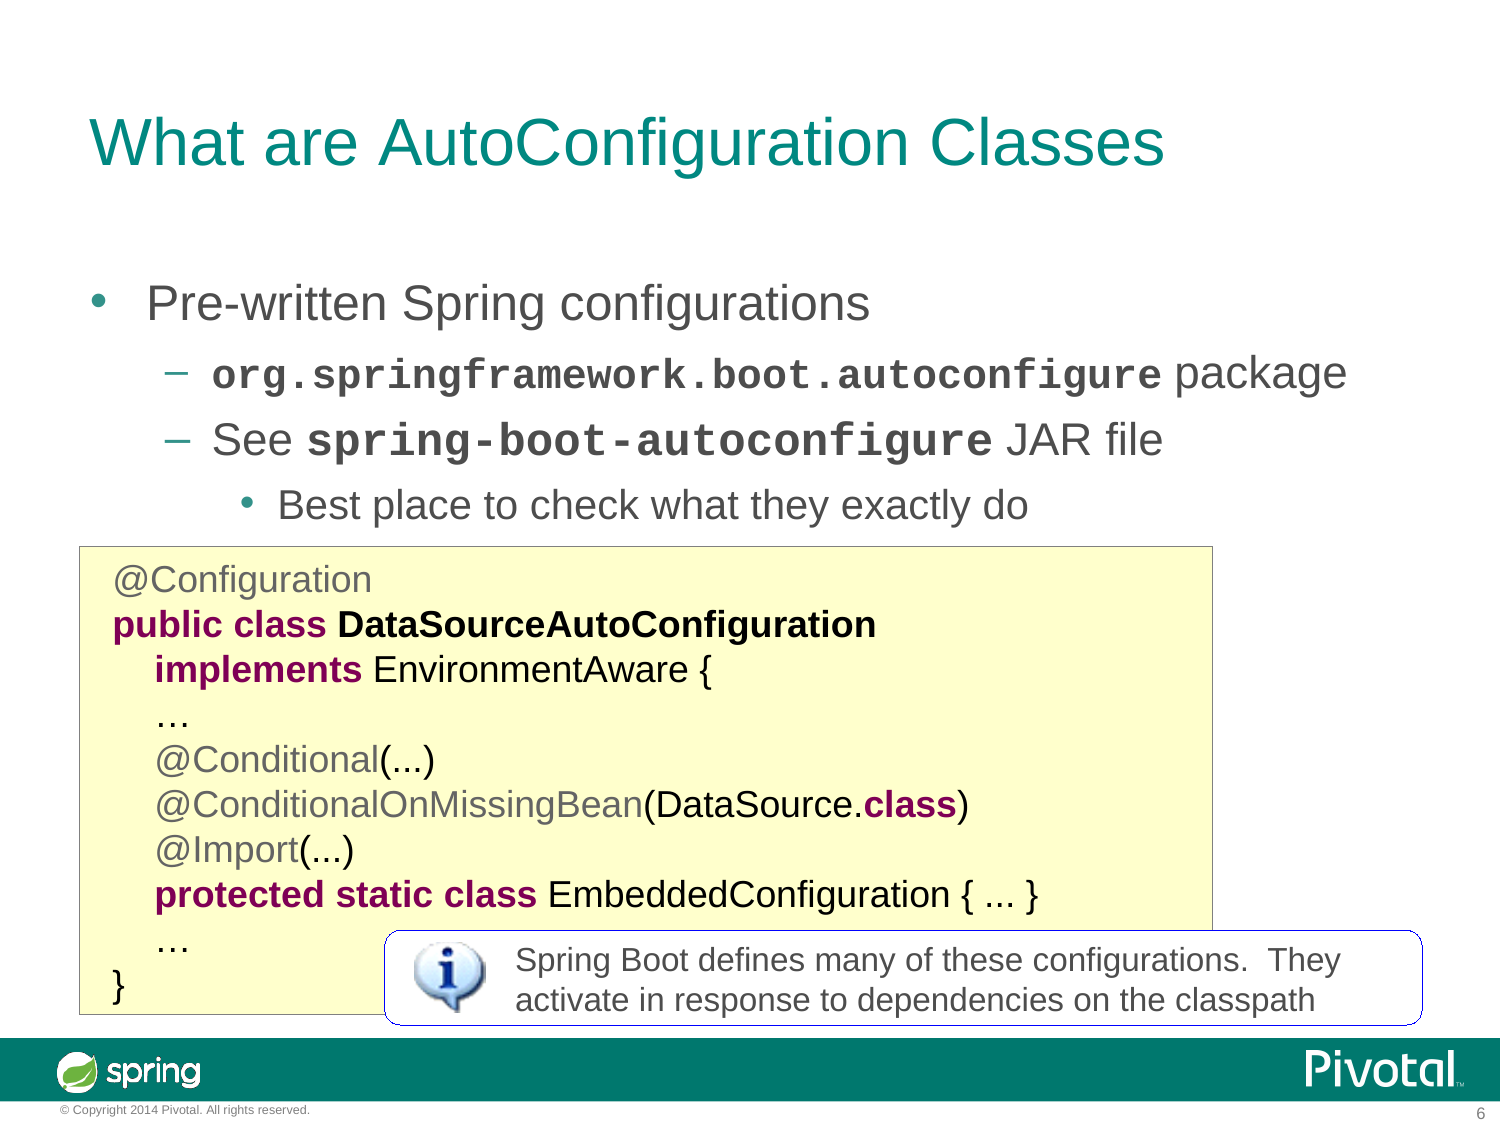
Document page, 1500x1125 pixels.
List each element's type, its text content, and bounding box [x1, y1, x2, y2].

picture [32, 1041, 210, 1103]
text_box @Configuration public class DataSourceAutoConfiguration implements EnvironmentAware { … @Conditional(...) @ConditionalOnMissingBean(DataSource.class) @Import(...) protected static class EmbeddedConfiguration { ... } … } [79, 546, 1213, 1015]
picture [1306, 1050, 1464, 1087]
text_box [384, 935, 389, 1020]
title What are AutoConfiguration Classes [75, 45, 1426, 233]
text_box Spring Boot defines many of these configurations. They activate in response to dependencies on the classpath [389, 930, 1423, 1026]
list Pre-written Spring configurations org.springframework.boot.autoconfigure package See spring-boot-autoconfigure JAR file Best place to check what they exactly do [75, 262, 1426, 931]
